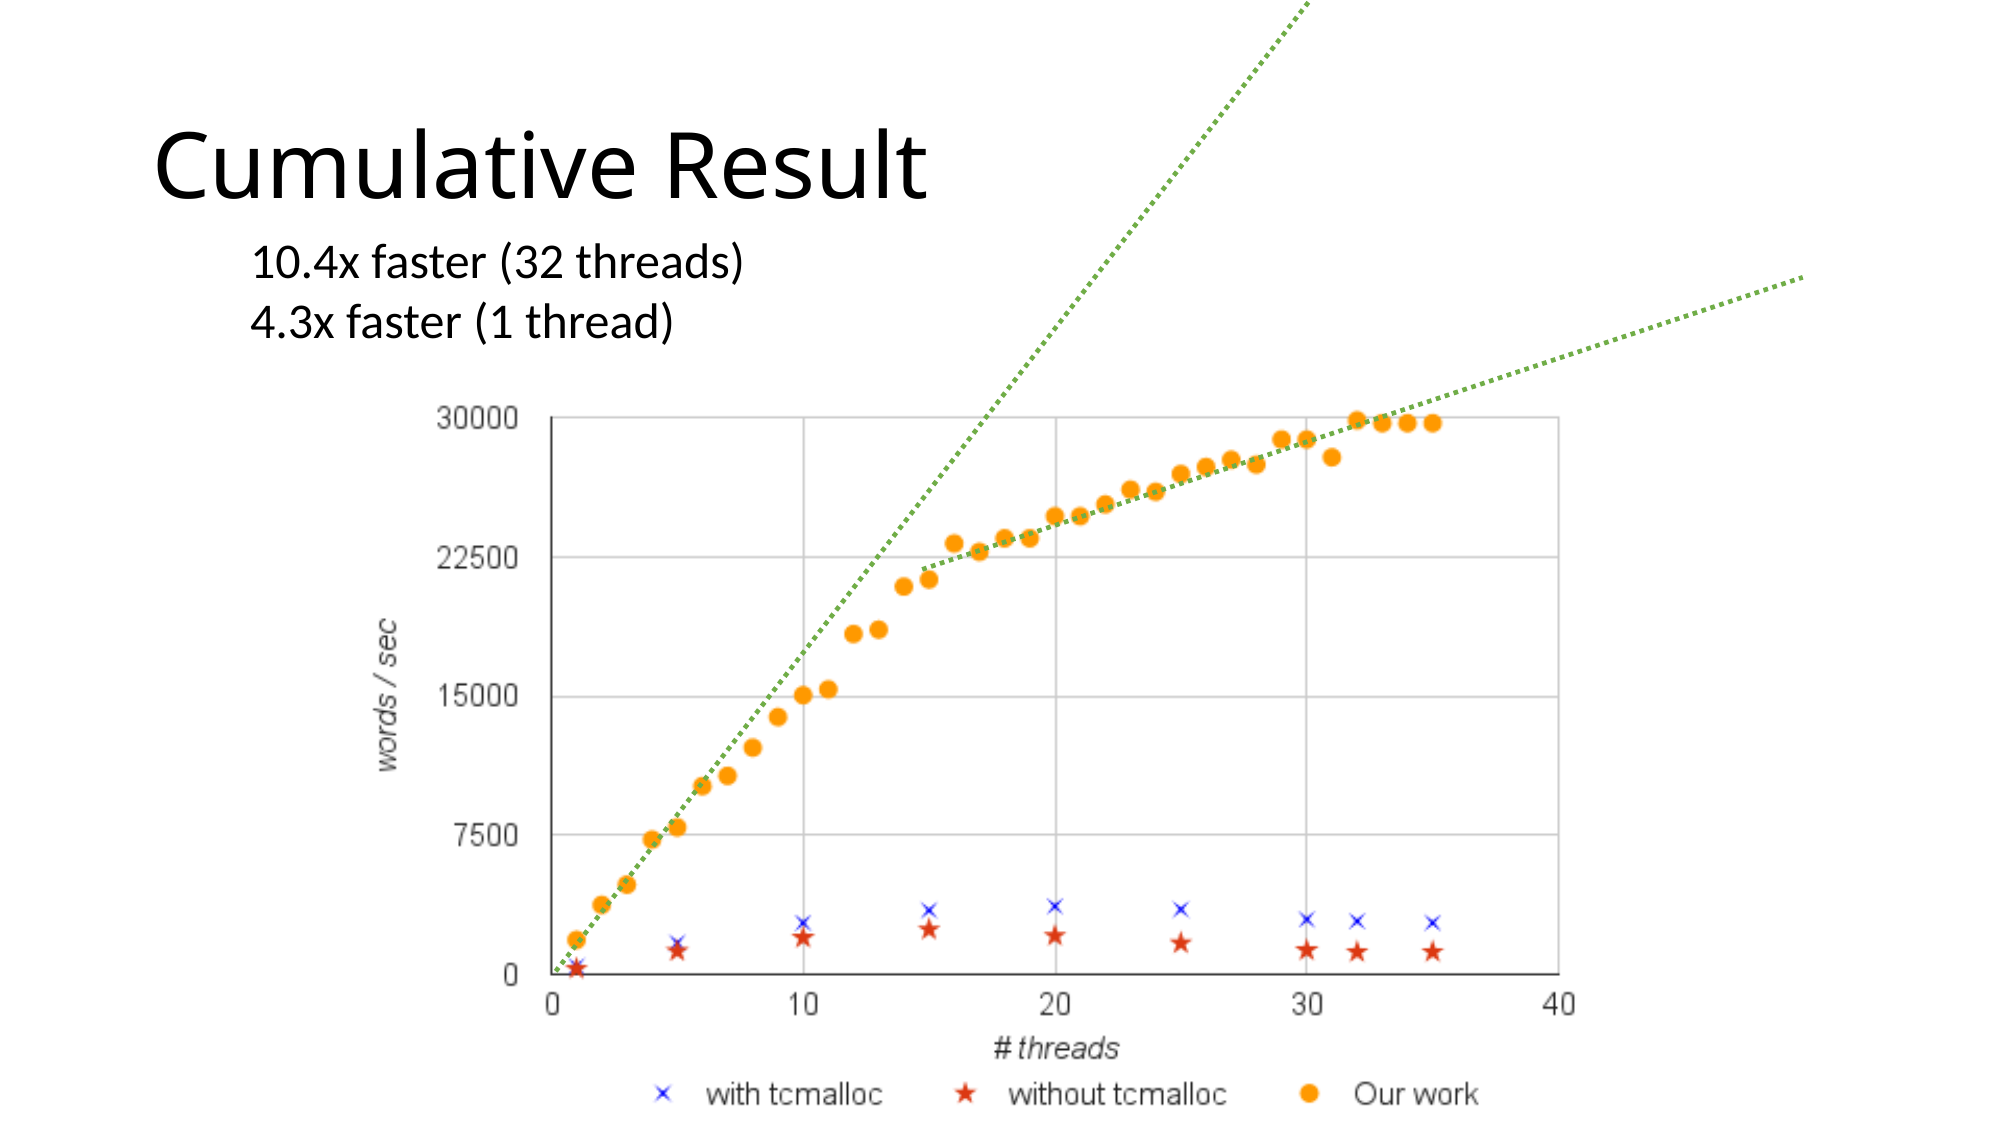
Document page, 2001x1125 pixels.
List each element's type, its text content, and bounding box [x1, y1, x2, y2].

picture [334, 348, 1629, 1122]
text_box 10.4x faster (32 threads) 4.3x faster (1 thread) [235, 221, 868, 357]
text_box Cumulative Result [137, 59, 1863, 277]
